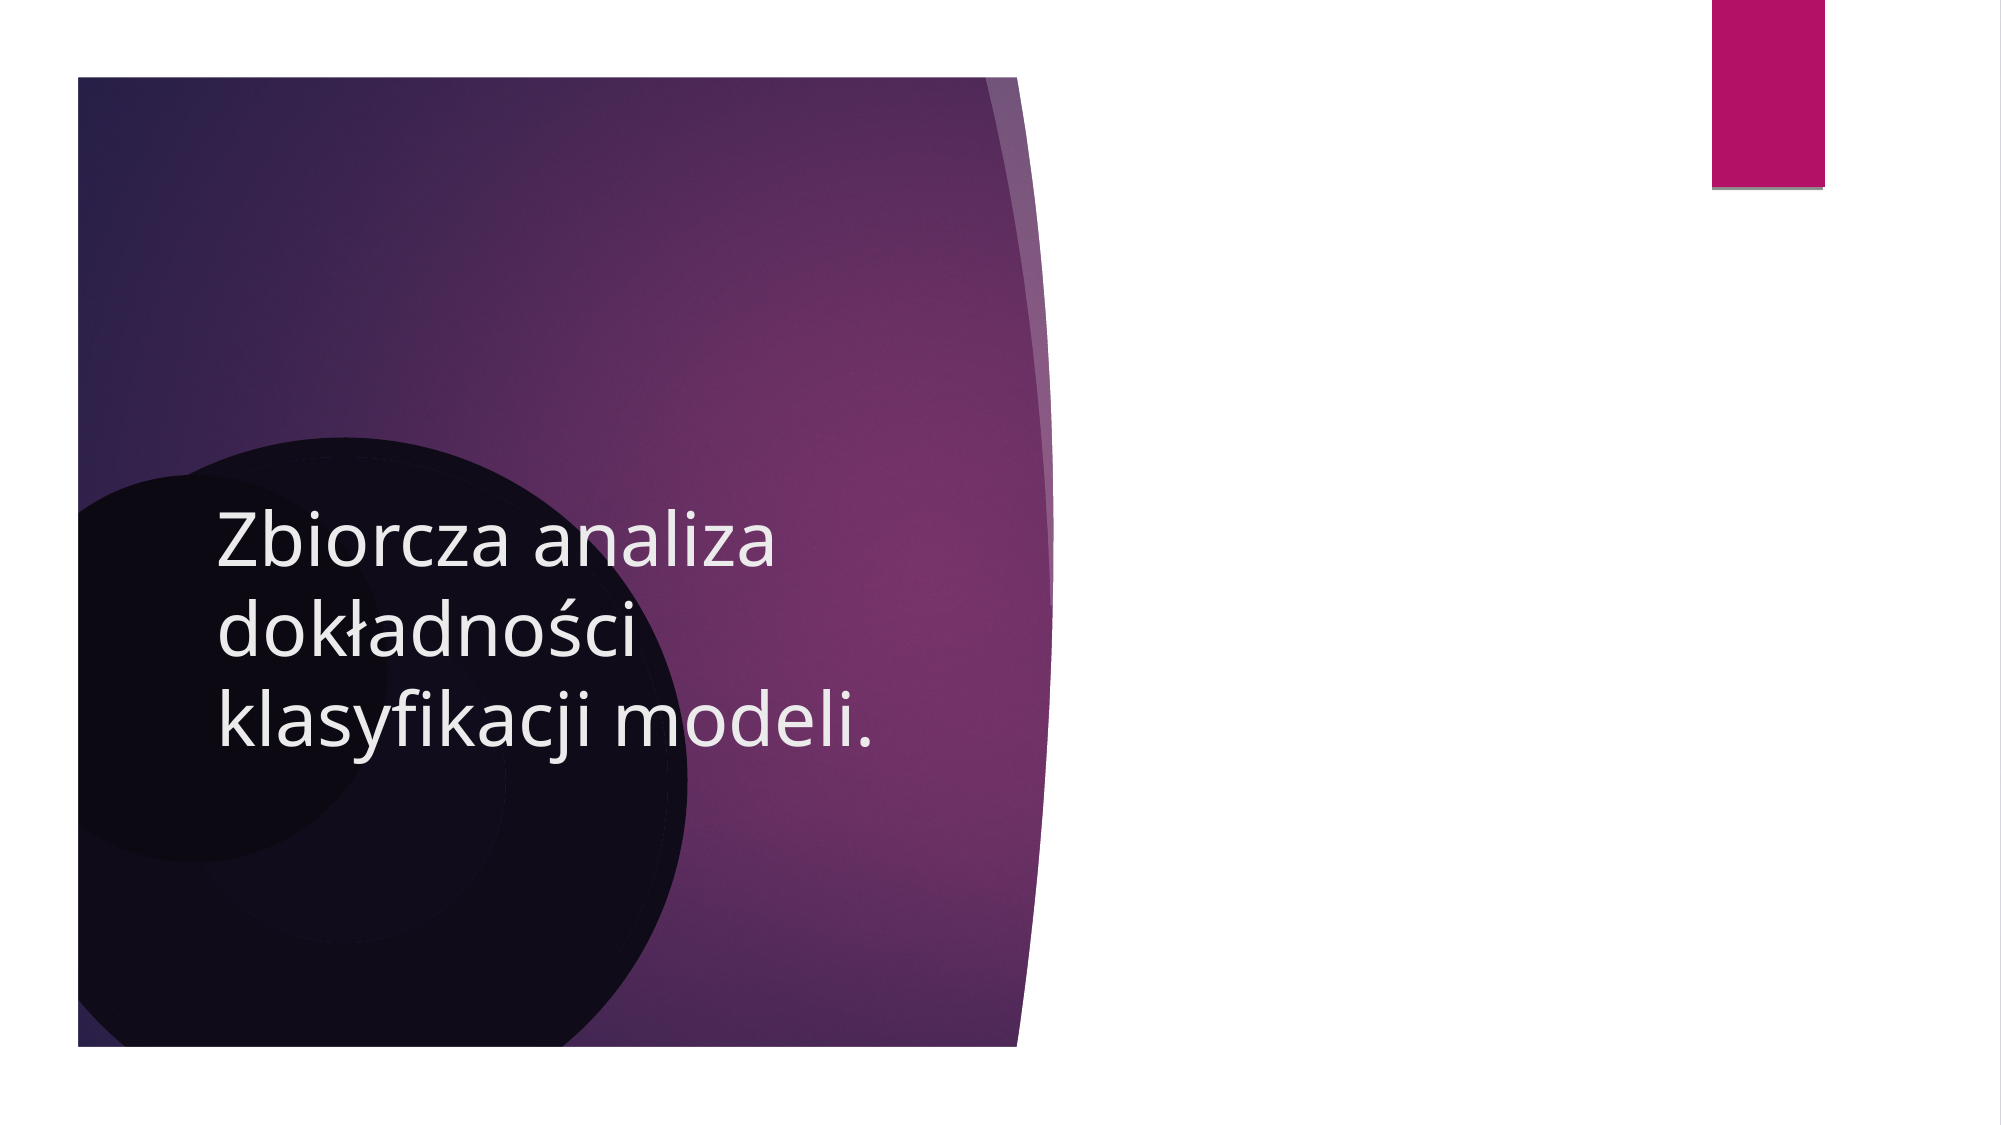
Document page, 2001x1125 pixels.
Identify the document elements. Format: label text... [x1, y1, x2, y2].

title Zbiorcza analiza dokładności klasyfikacji modeli. [183, 375, 897, 750]
